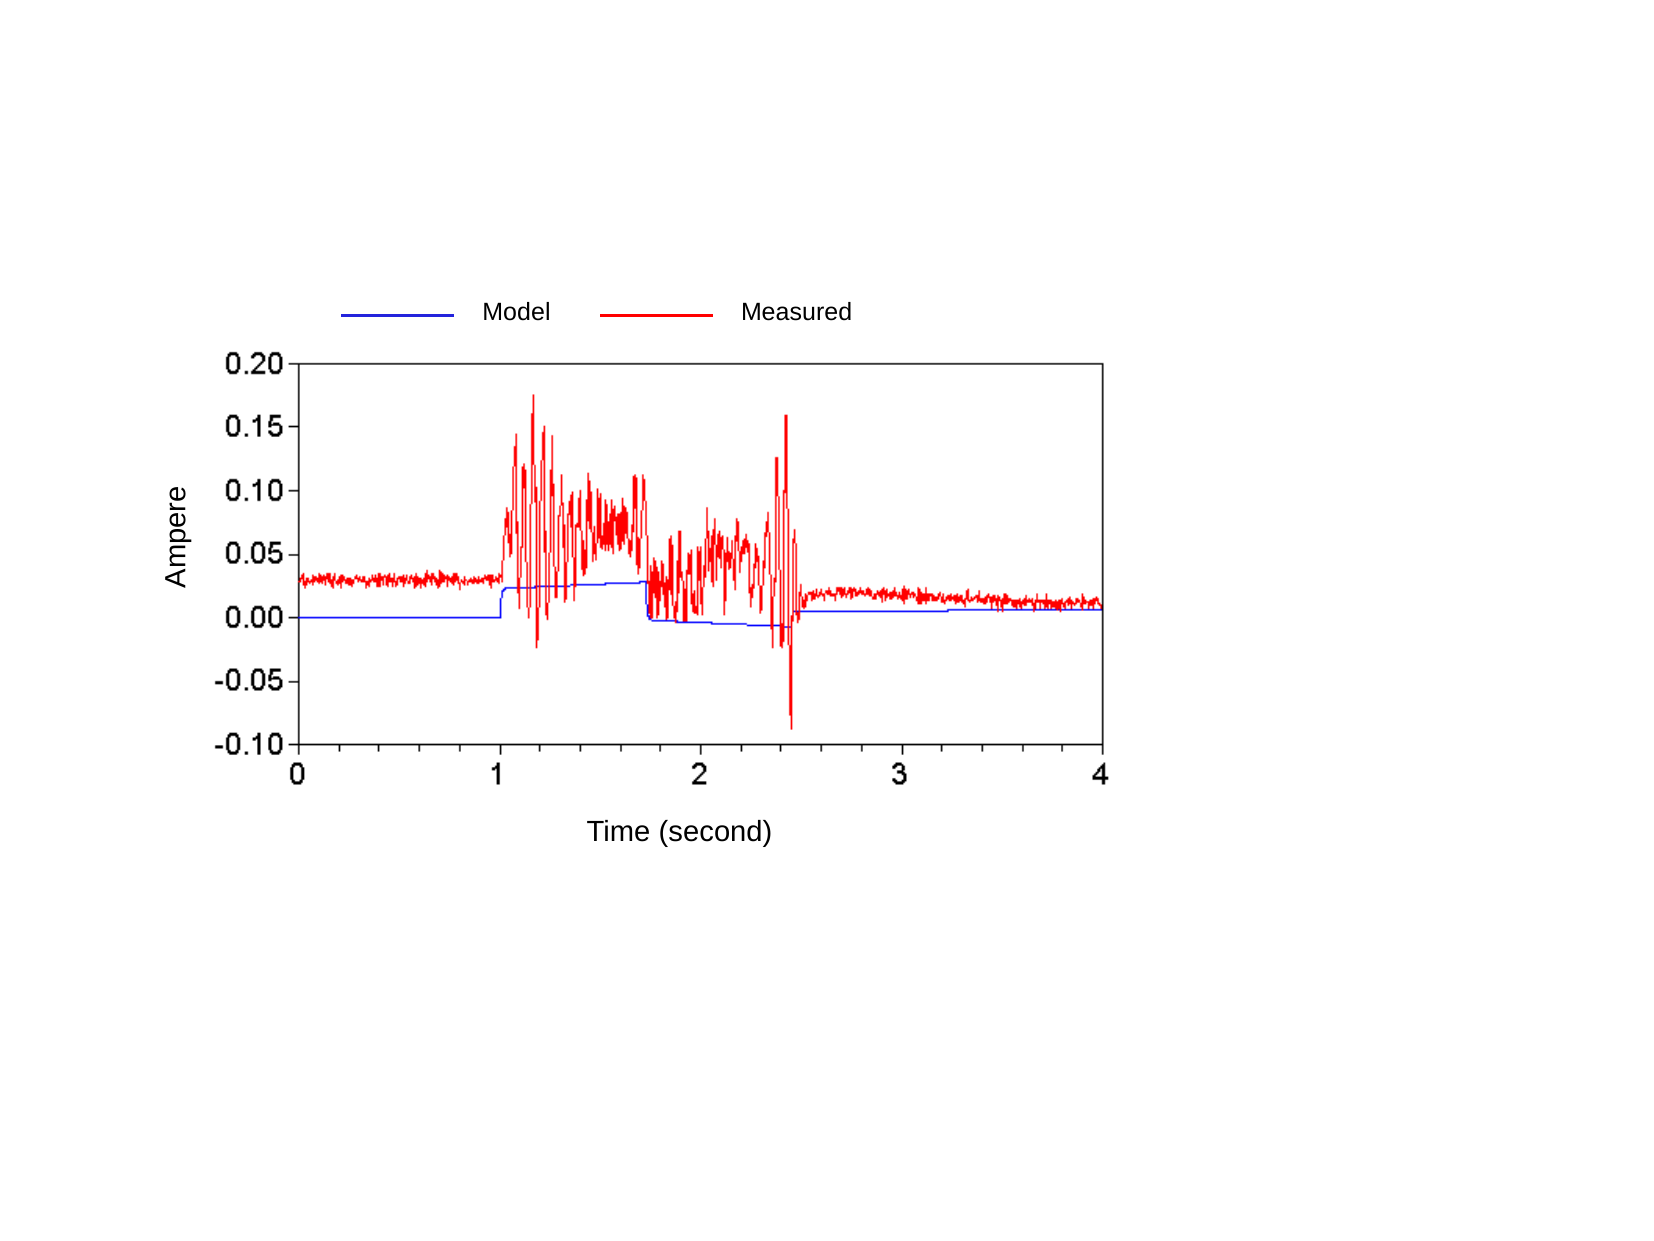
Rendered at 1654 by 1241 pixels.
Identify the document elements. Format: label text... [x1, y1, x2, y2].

text_box Time (second) [570, 806, 908, 858]
text_box Ampere [150, 368, 201, 706]
text_box Measured [726, 289, 1123, 333]
text_box Model [467, 289, 726, 333]
picture [181, 343, 1121, 802]
